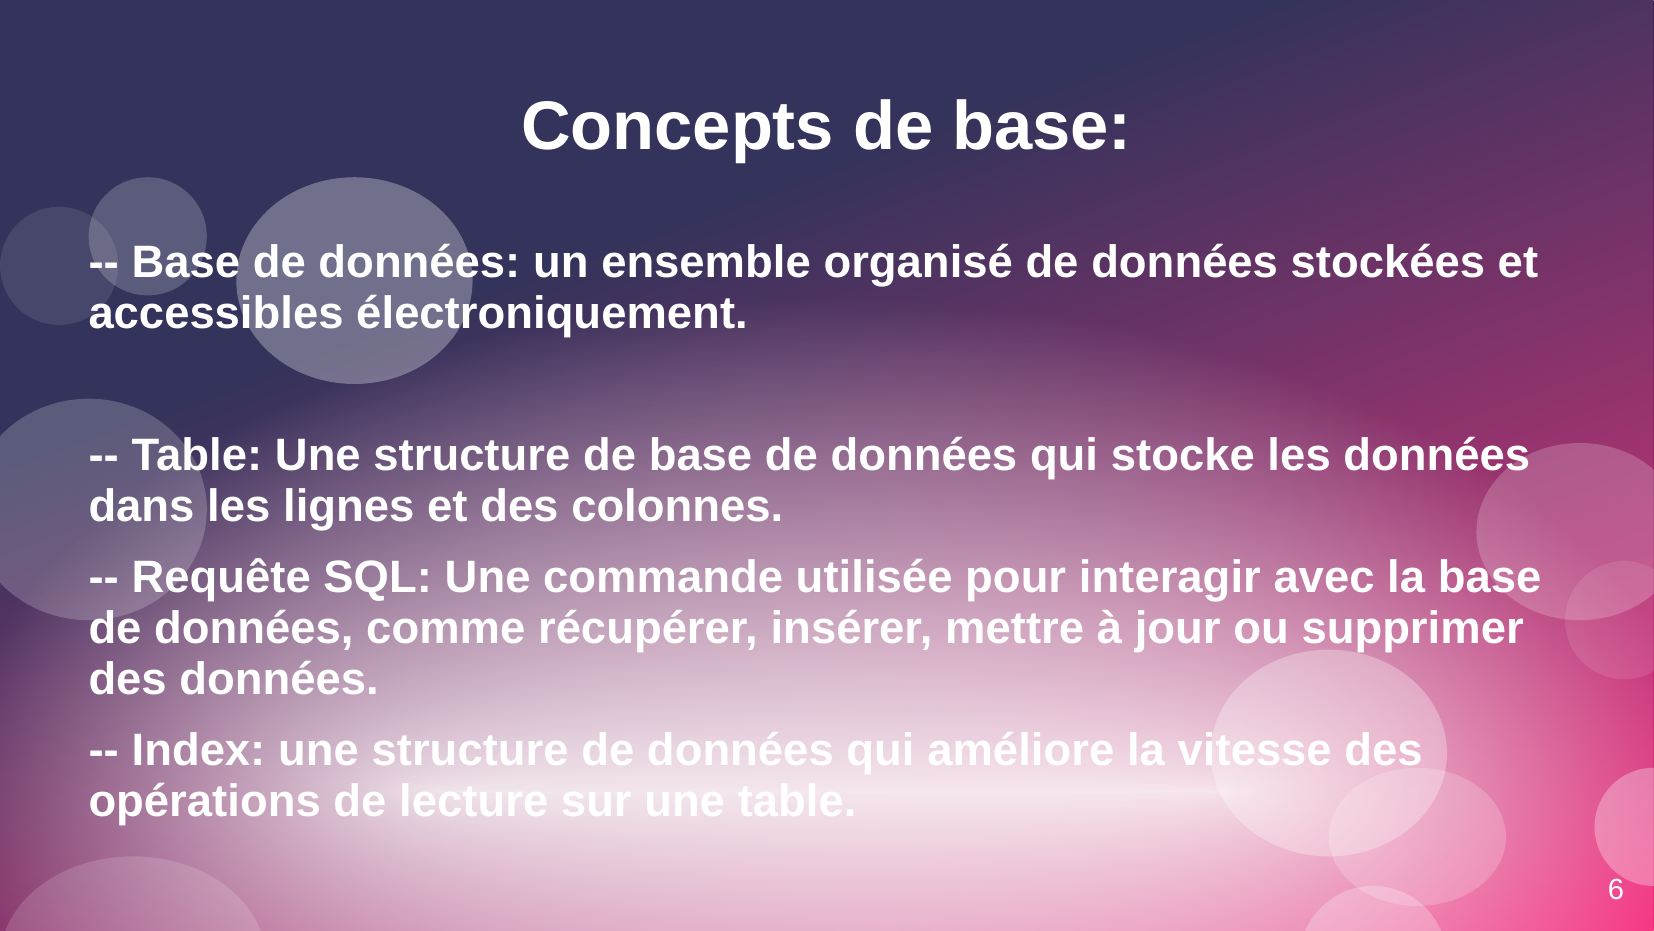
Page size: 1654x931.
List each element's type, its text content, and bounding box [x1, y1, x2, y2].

list -- Base de données: un ensemble organisé de données stockées et accessibles électroniquement. -- Table: Une structure de base de données qui stocke les données dans les lignes et des colonnes. -- Requête SQL: Une commande utilisée pour interagir avec la base de données, comme récupérer, insérer, mettre à jour ou supprimer des données. -- Index: une structure de données qui améliore la vitesse des opérations de lecture sur une table. [88, 236, 1565, 827]
title Concepts de base: [88, 44, 1565, 207]
